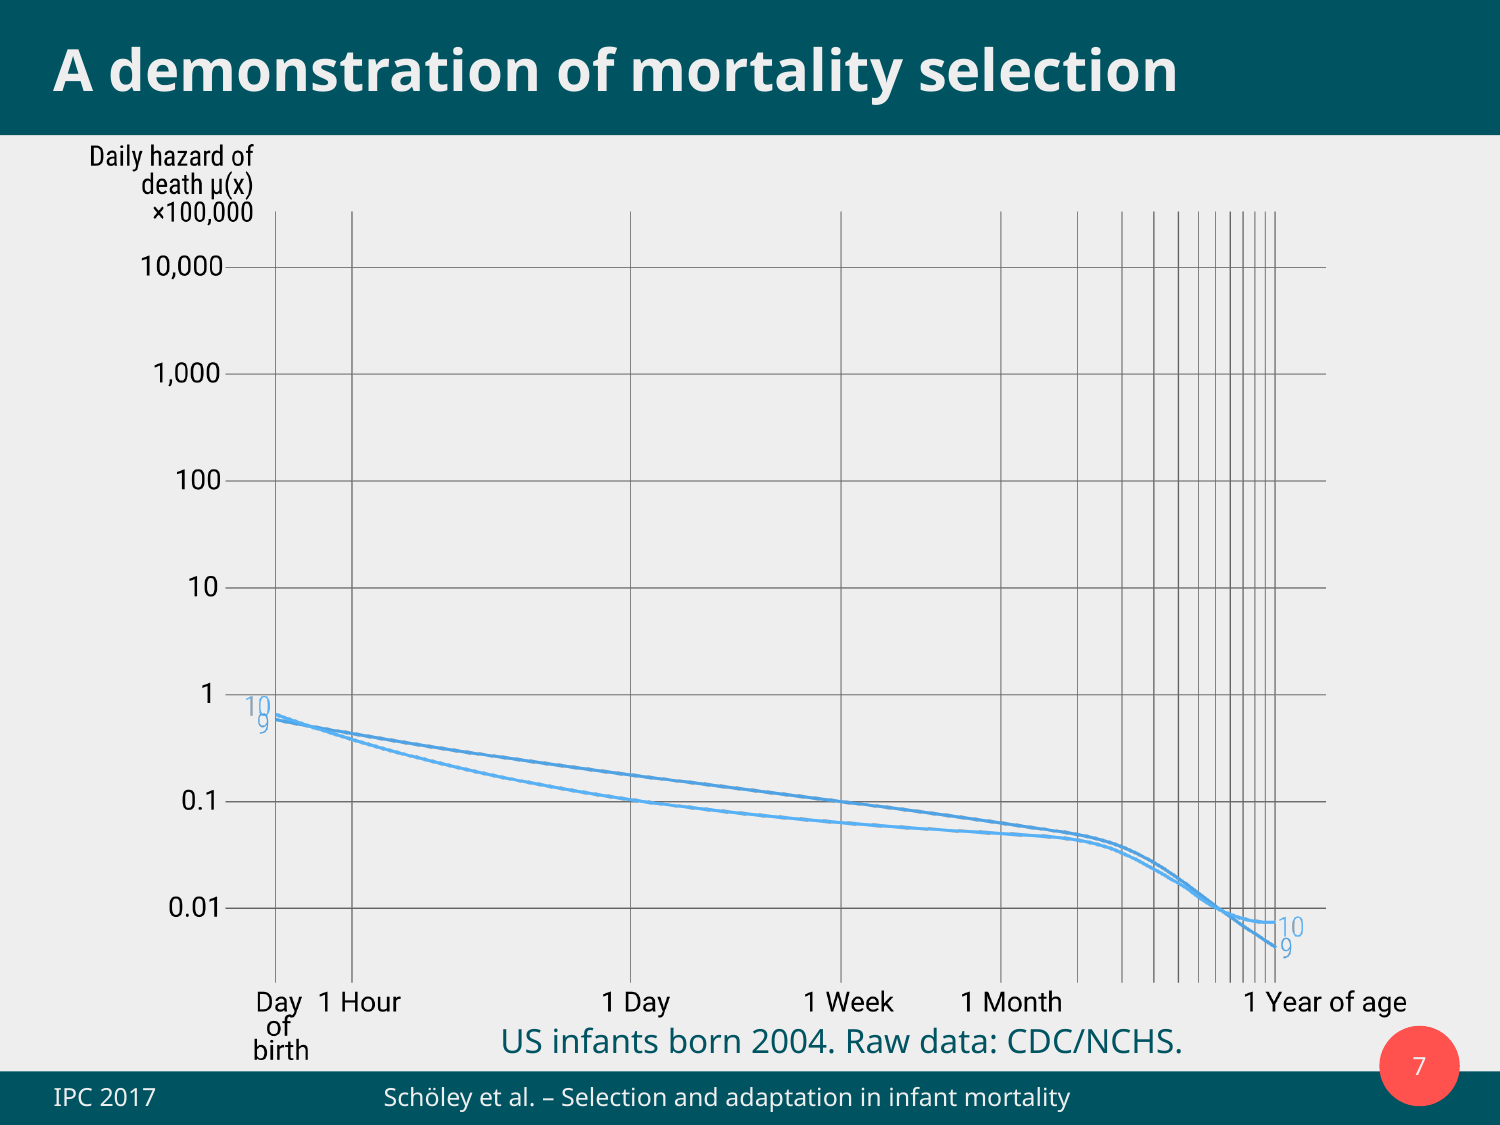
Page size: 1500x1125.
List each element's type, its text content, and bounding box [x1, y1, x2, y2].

title A demonstration of mortality selection [53, 0, 1447, 141]
text_box US infants born 2004. Raw data: CDC/NCHS. [439, 1010, 1246, 1114]
picture [91, 144, 1406, 1060]
